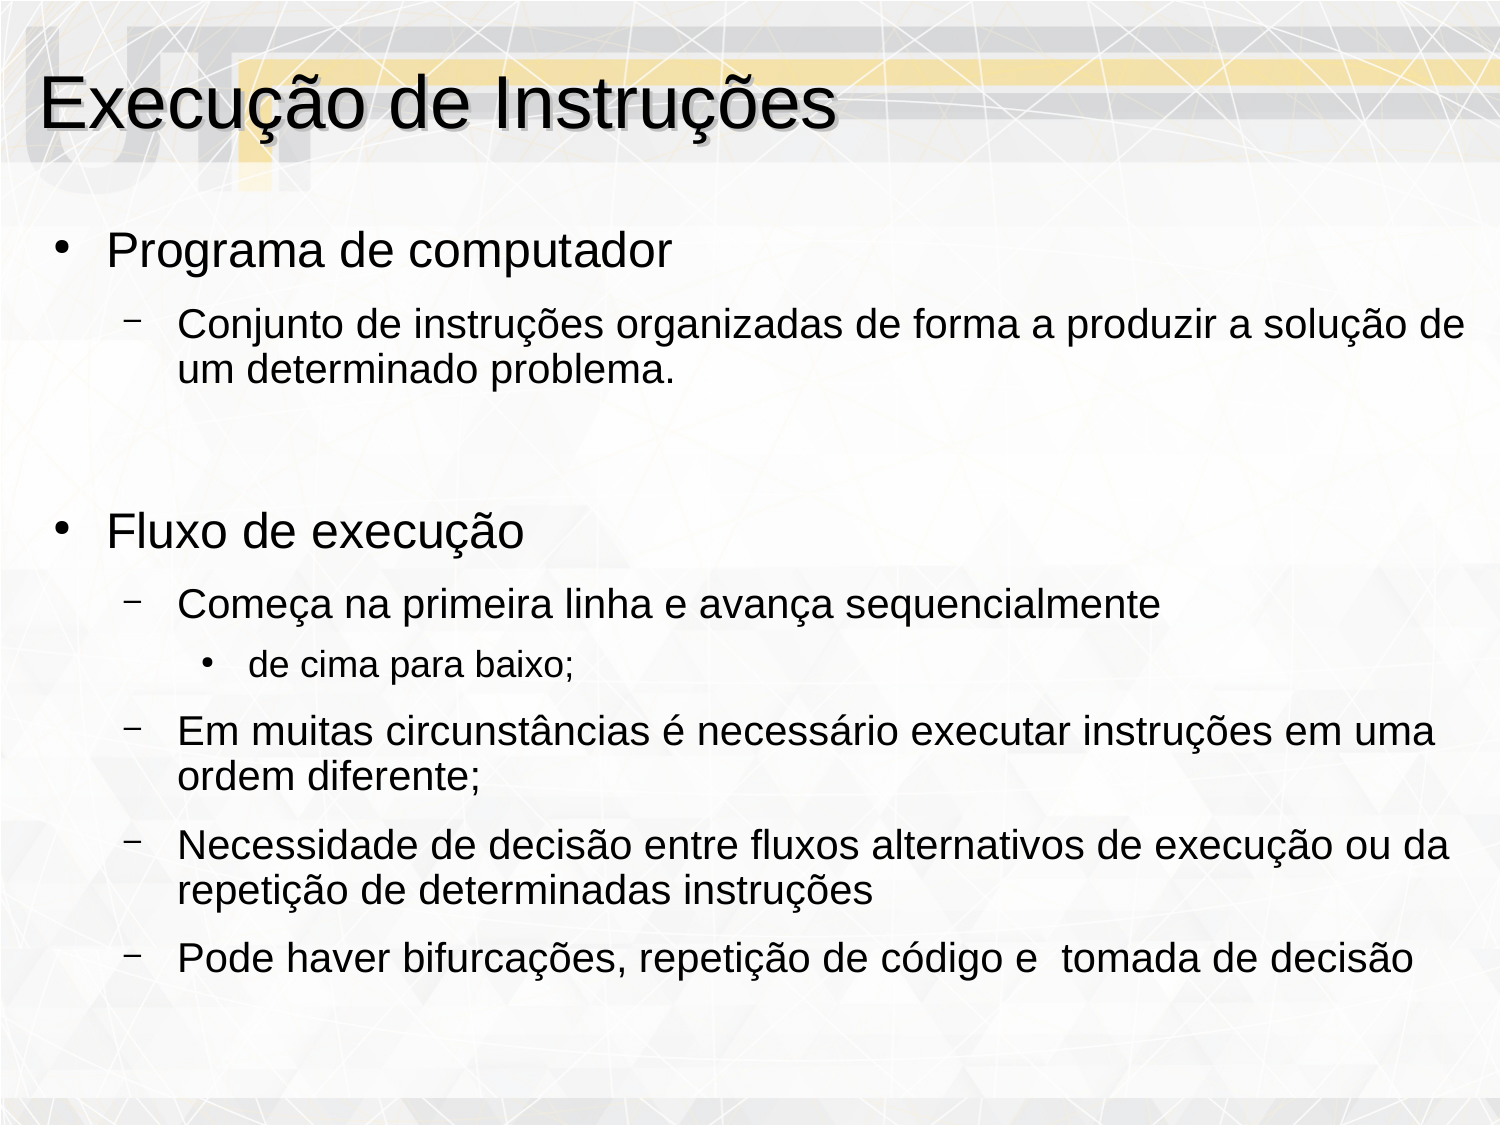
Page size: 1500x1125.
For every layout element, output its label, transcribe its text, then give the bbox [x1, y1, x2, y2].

list Programa de computador Conjunto de instruções organizadas de forma a produzir a solução de um determinado problema. Fluxo de execução Começa na primeira linha e avança sequencialmente de cima para baixo; Em muitas circunstâncias é necessário executar instruções em uma ordem diferente; Necessidade de decisão entre fluxos alternativos de execução ou da repetição de determinadas instruções Pode haver bifurcações, repetição de código e tomada de decisão [35, 224, 1477, 1087]
title Execução de Instruções [23, 18, 1489, 178]
